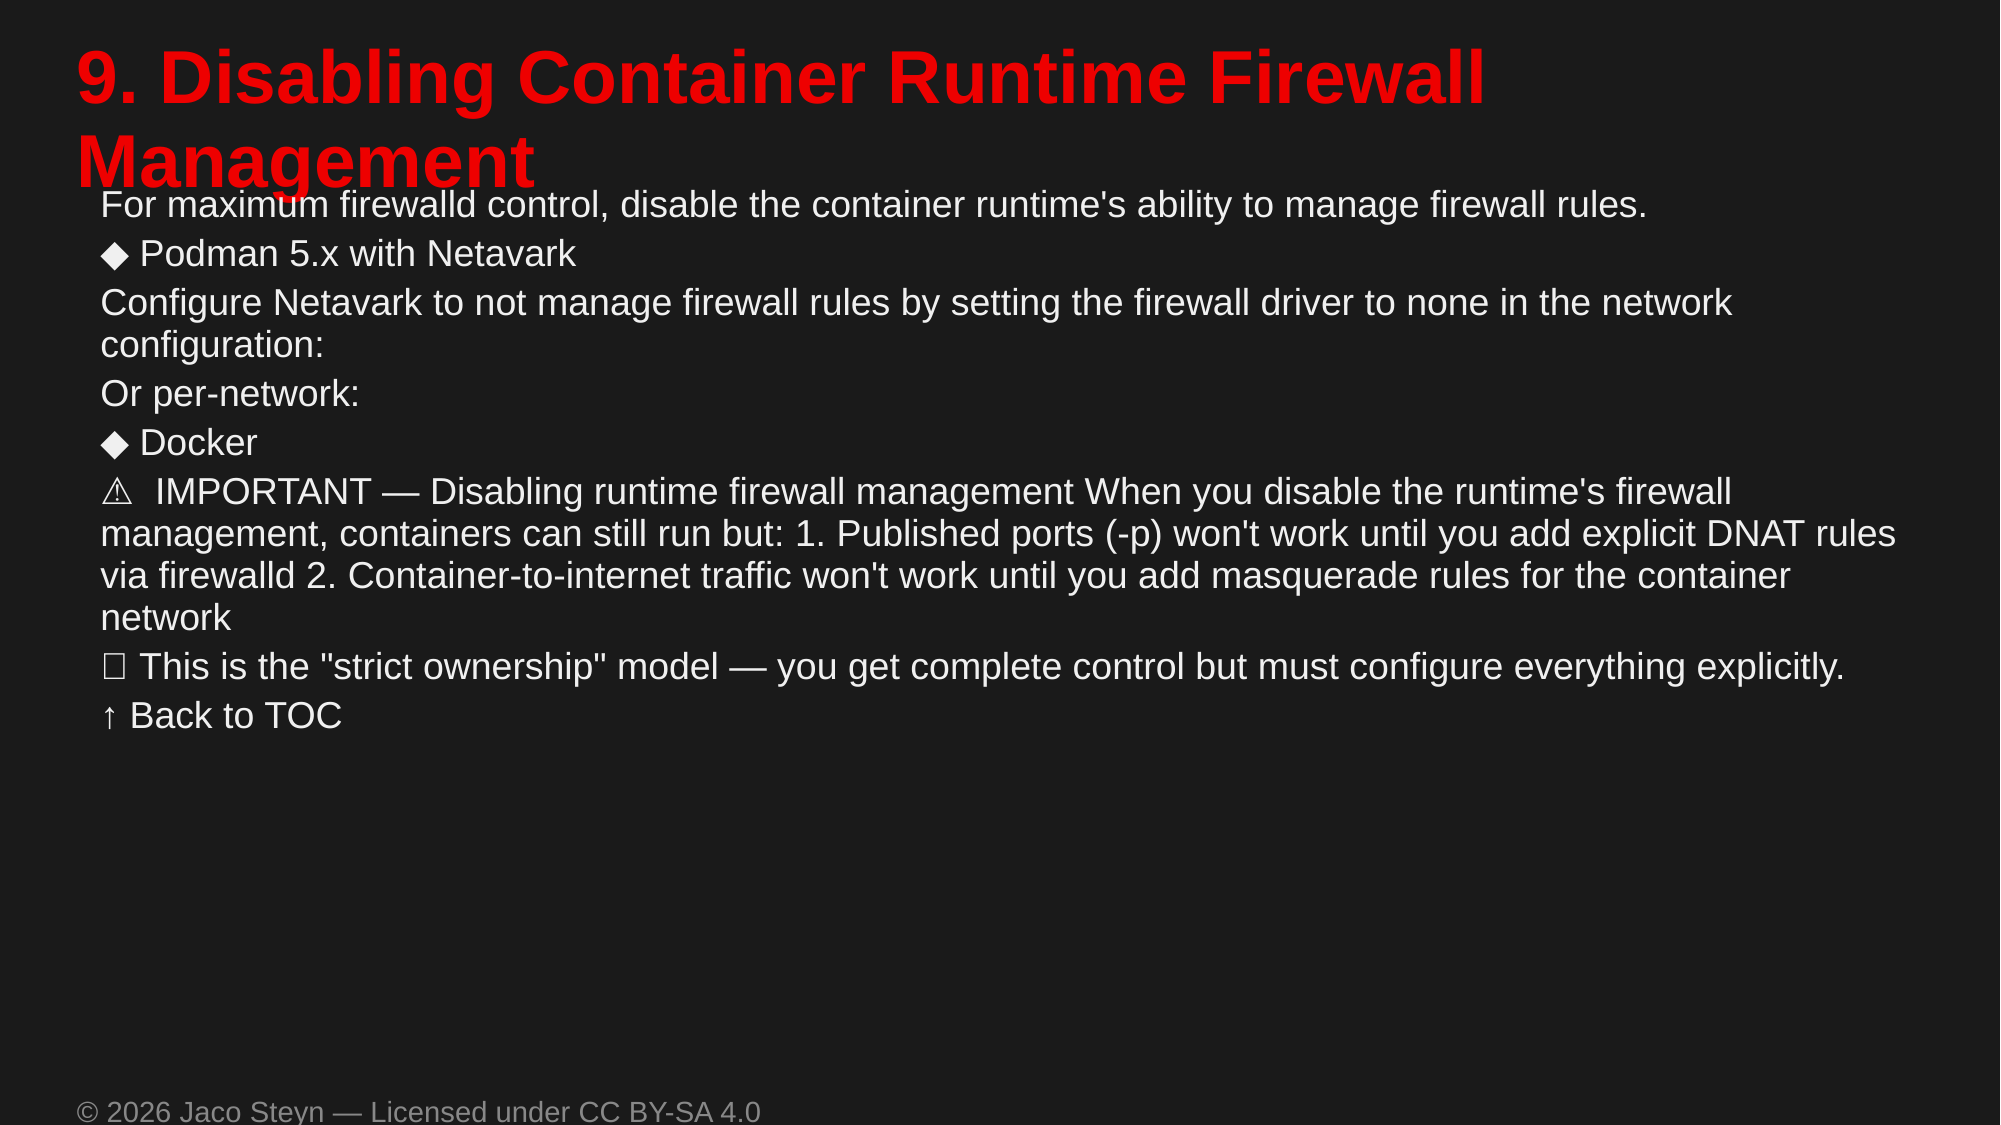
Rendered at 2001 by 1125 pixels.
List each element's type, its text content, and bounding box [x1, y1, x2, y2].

text_box For maximum firewalld control, disable the container runtime's ability to manage firewall rules. ◆ Podman 5.x with Netavark Configure Netavark to not manage firewall rules by setting the firewall driver to none in the network configuration: Or per-network: ◆ Docker 💡 ⚠️ IMPORTANT — Disabling runtime firewall management When you disable the runtime's firewall management, containers can still run but: 1. Published ports (-p) won't work until you add explicit DNAT rules via firewalld 2. Container-to-internet traffic won't work until you add masquerade rules for the container network 💡 This is the "strict ownership" model — you get complete control but must configure everything explicitly. ↑ Back to TOC [59, 171, 1942, 1083]
text_box 9. Disabling Container Runtime Firewall Management [59, 23, 1942, 154]
text_box © 2026 Jaco Steyn — Licensed under CC BY-SA 4.0 [59, 1083, 1942, 1120]
